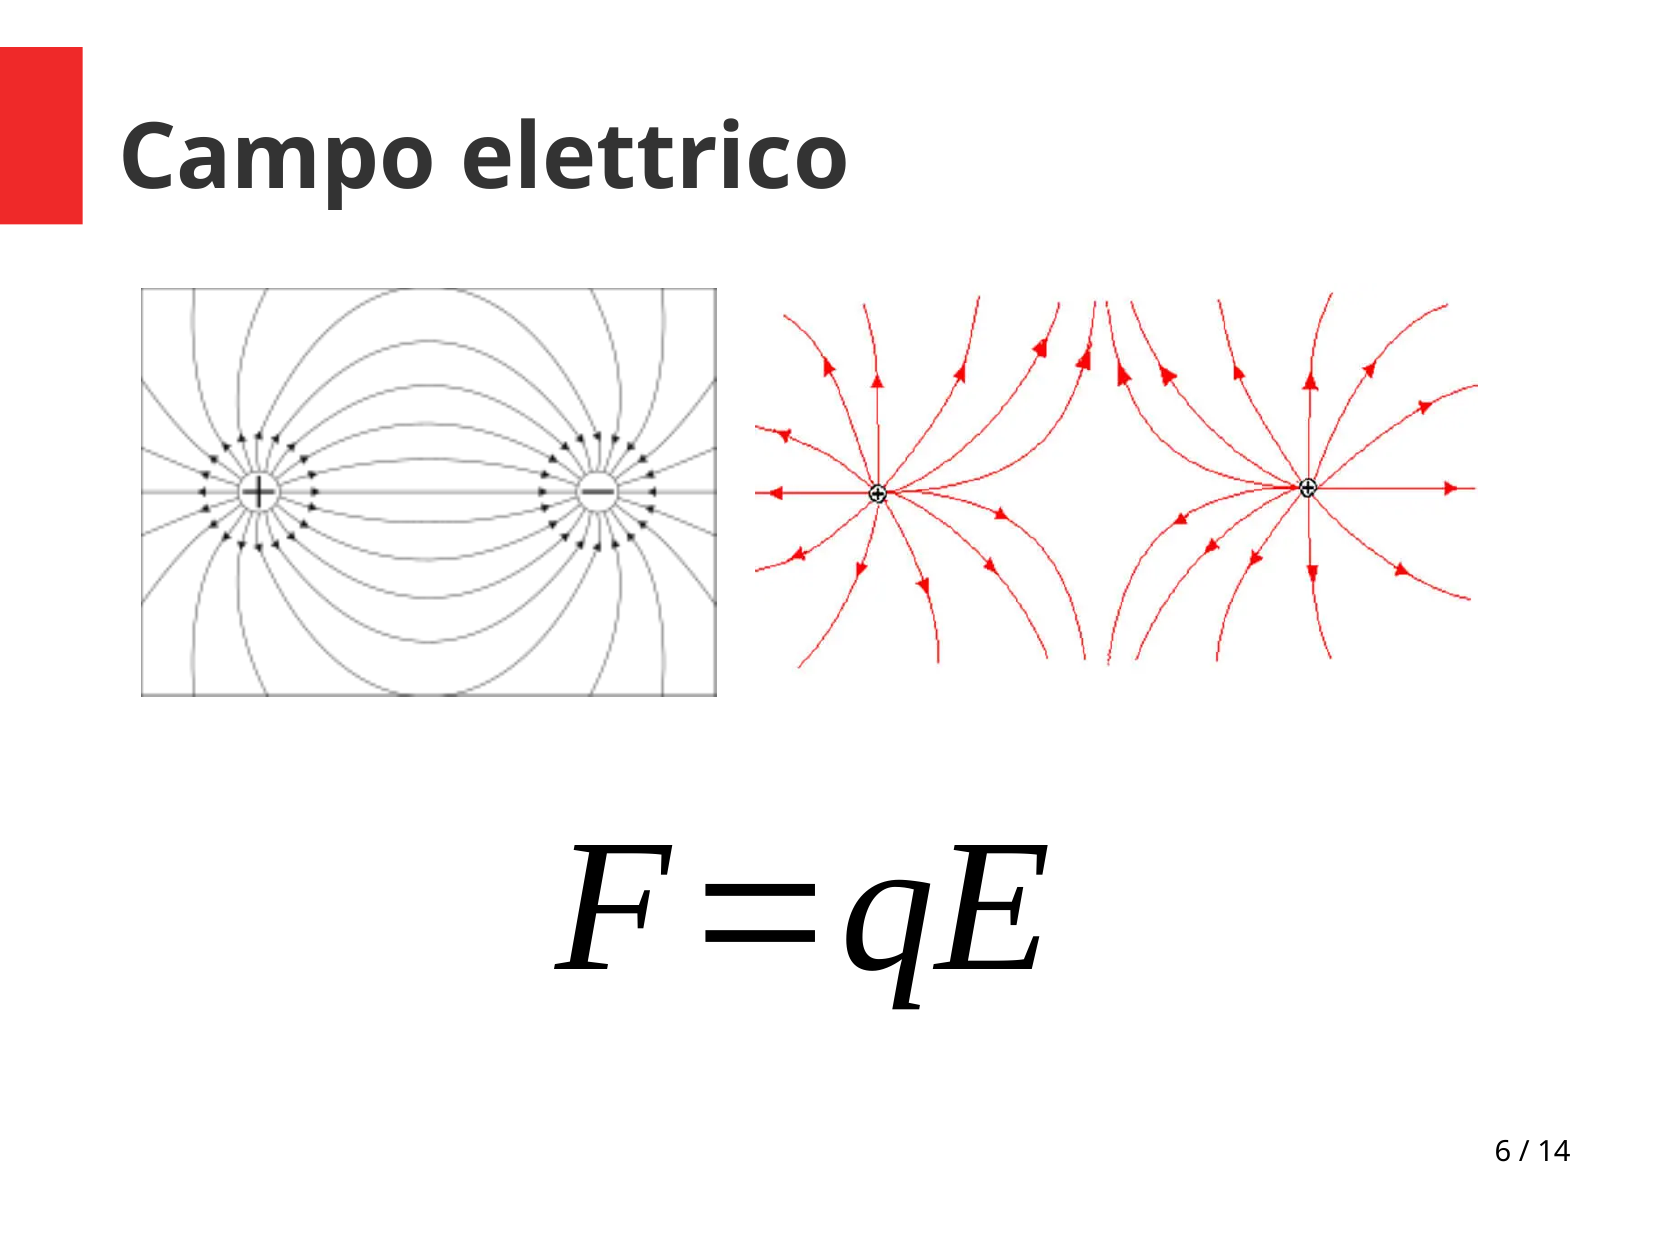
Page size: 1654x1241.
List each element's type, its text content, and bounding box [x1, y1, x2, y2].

picture [141, 288, 717, 697]
title Campo elettrico [118, 49, 1571, 257]
chart [496, 803, 1108, 1014]
picture [755, 283, 1478, 697]
